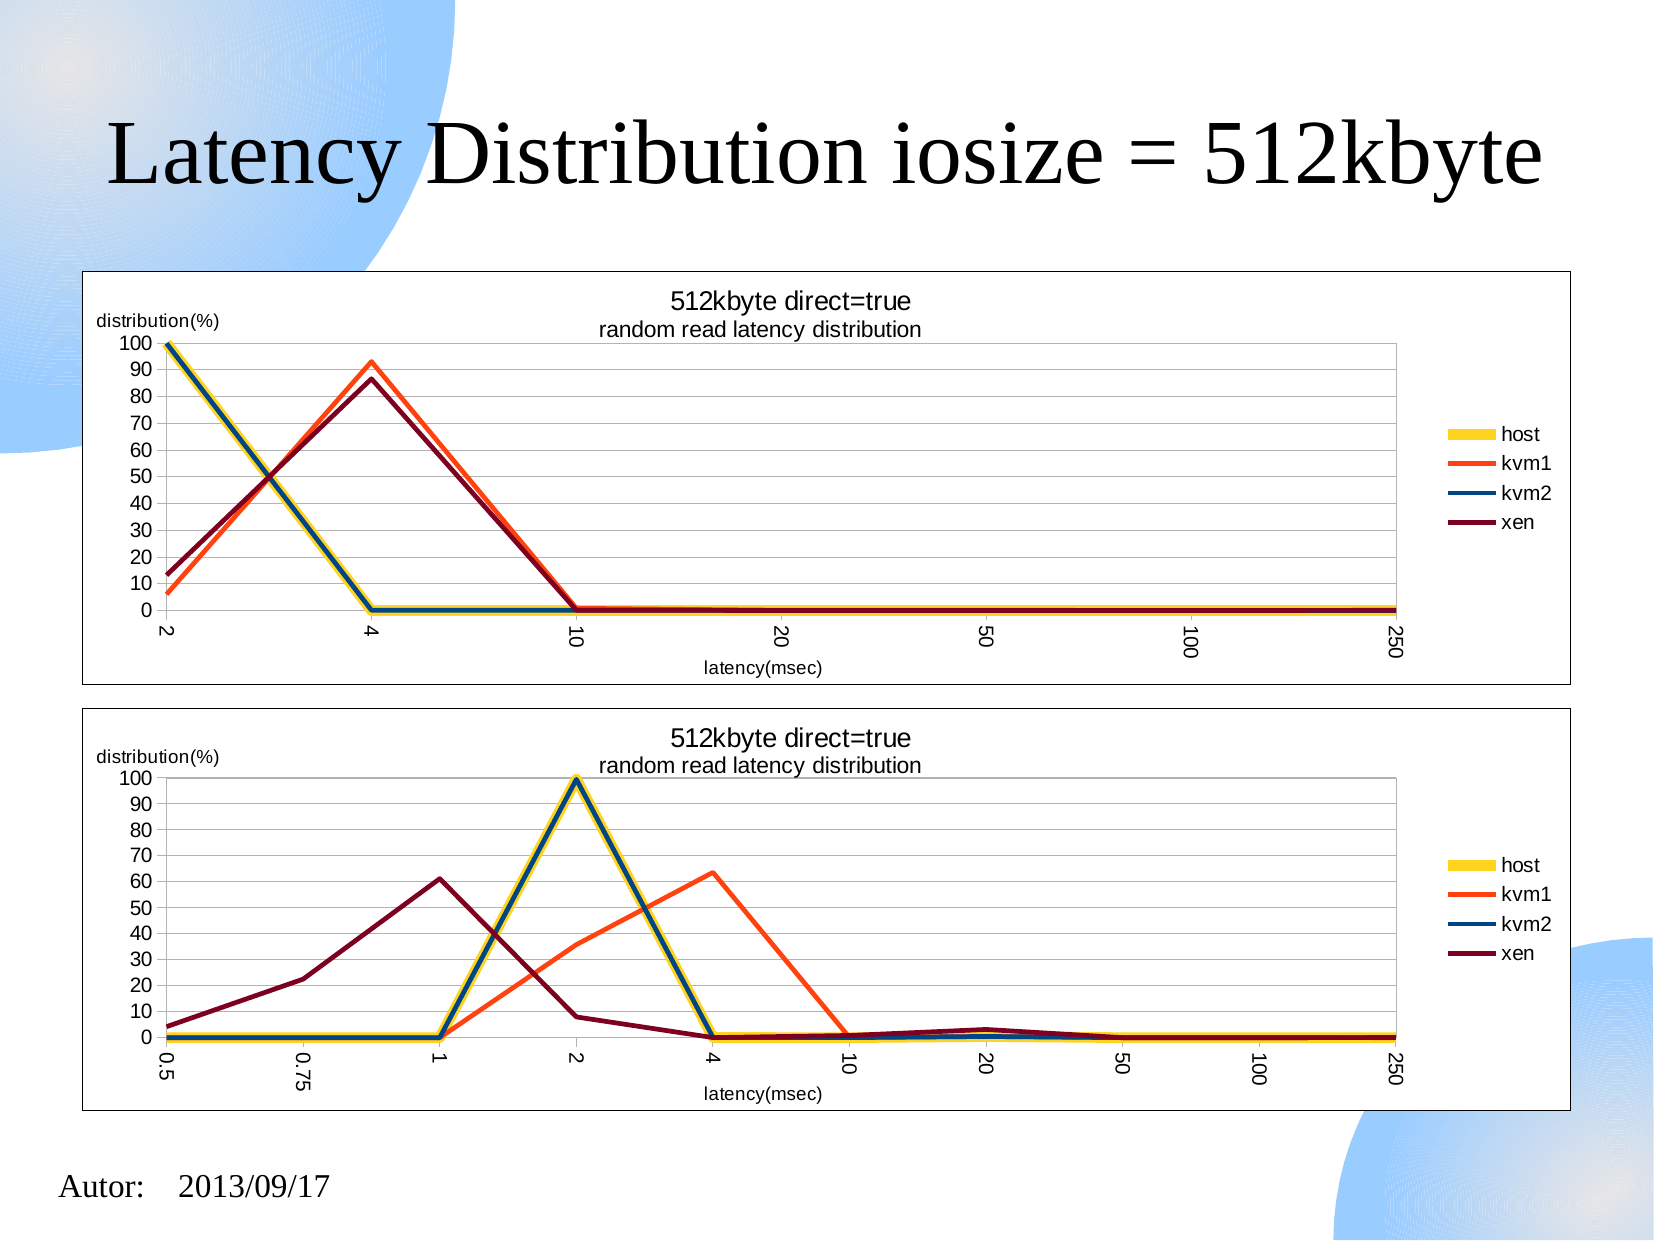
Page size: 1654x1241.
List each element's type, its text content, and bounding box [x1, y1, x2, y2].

title Latency Distribution iosize = 512kbyte [82, 49, 1571, 257]
chart [82, 708, 1571, 1111]
chart [82, 271, 1571, 686]
